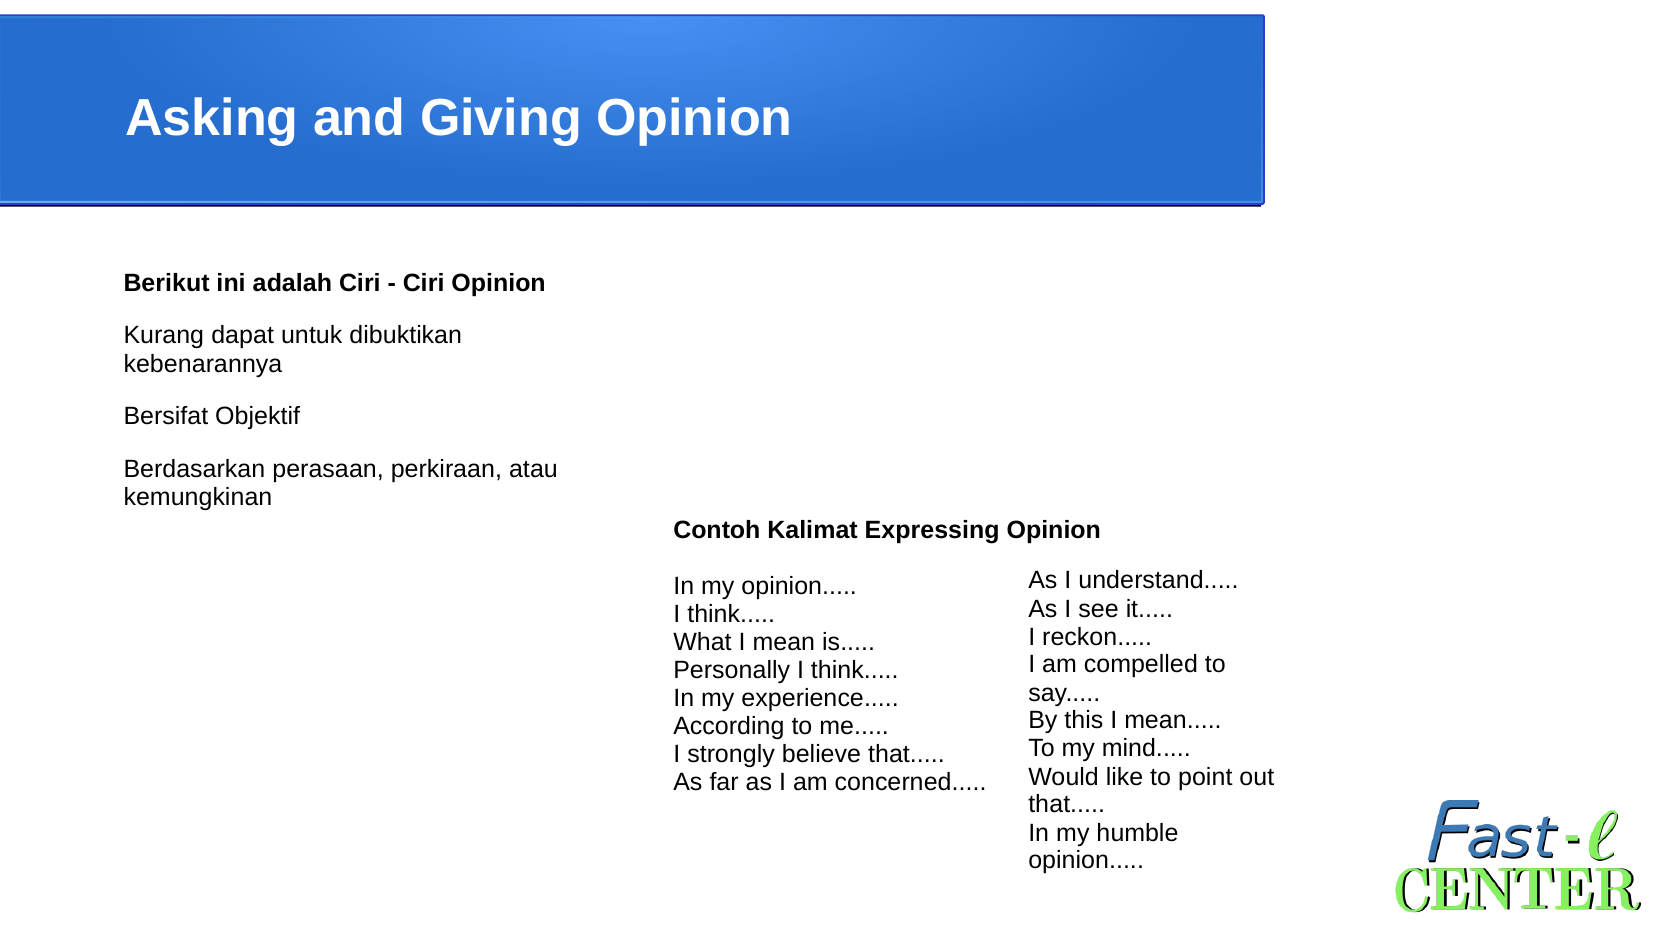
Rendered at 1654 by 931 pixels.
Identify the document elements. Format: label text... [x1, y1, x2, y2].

text_box Contoh Kalimat Expressing Opinion In my opinion..... I think..... What I mean is..... Personally I think..... In my experience..... According to me..... I strongly believe that..... As far as I am concerned..... [658, 508, 1117, 831]
text_box Berikut ini adalah Ciri - Ciri Opinion Kurang dapat untuk dibuktikan kebenarannya Bersifat Objektif Berdasarkan perasaan, perkiraan, atau kemungkinan [108, 261, 628, 572]
picture [1395, 800, 1642, 916]
text_box Asking and Giving Opinion [110, 81, 809, 155]
text_box As I understand..... As I see it..... I reckon..... I am compelled to say..... By this I mean..... To my mind..... Would like to point out that..... In my humble opinion..... [1013, 558, 1316, 910]
